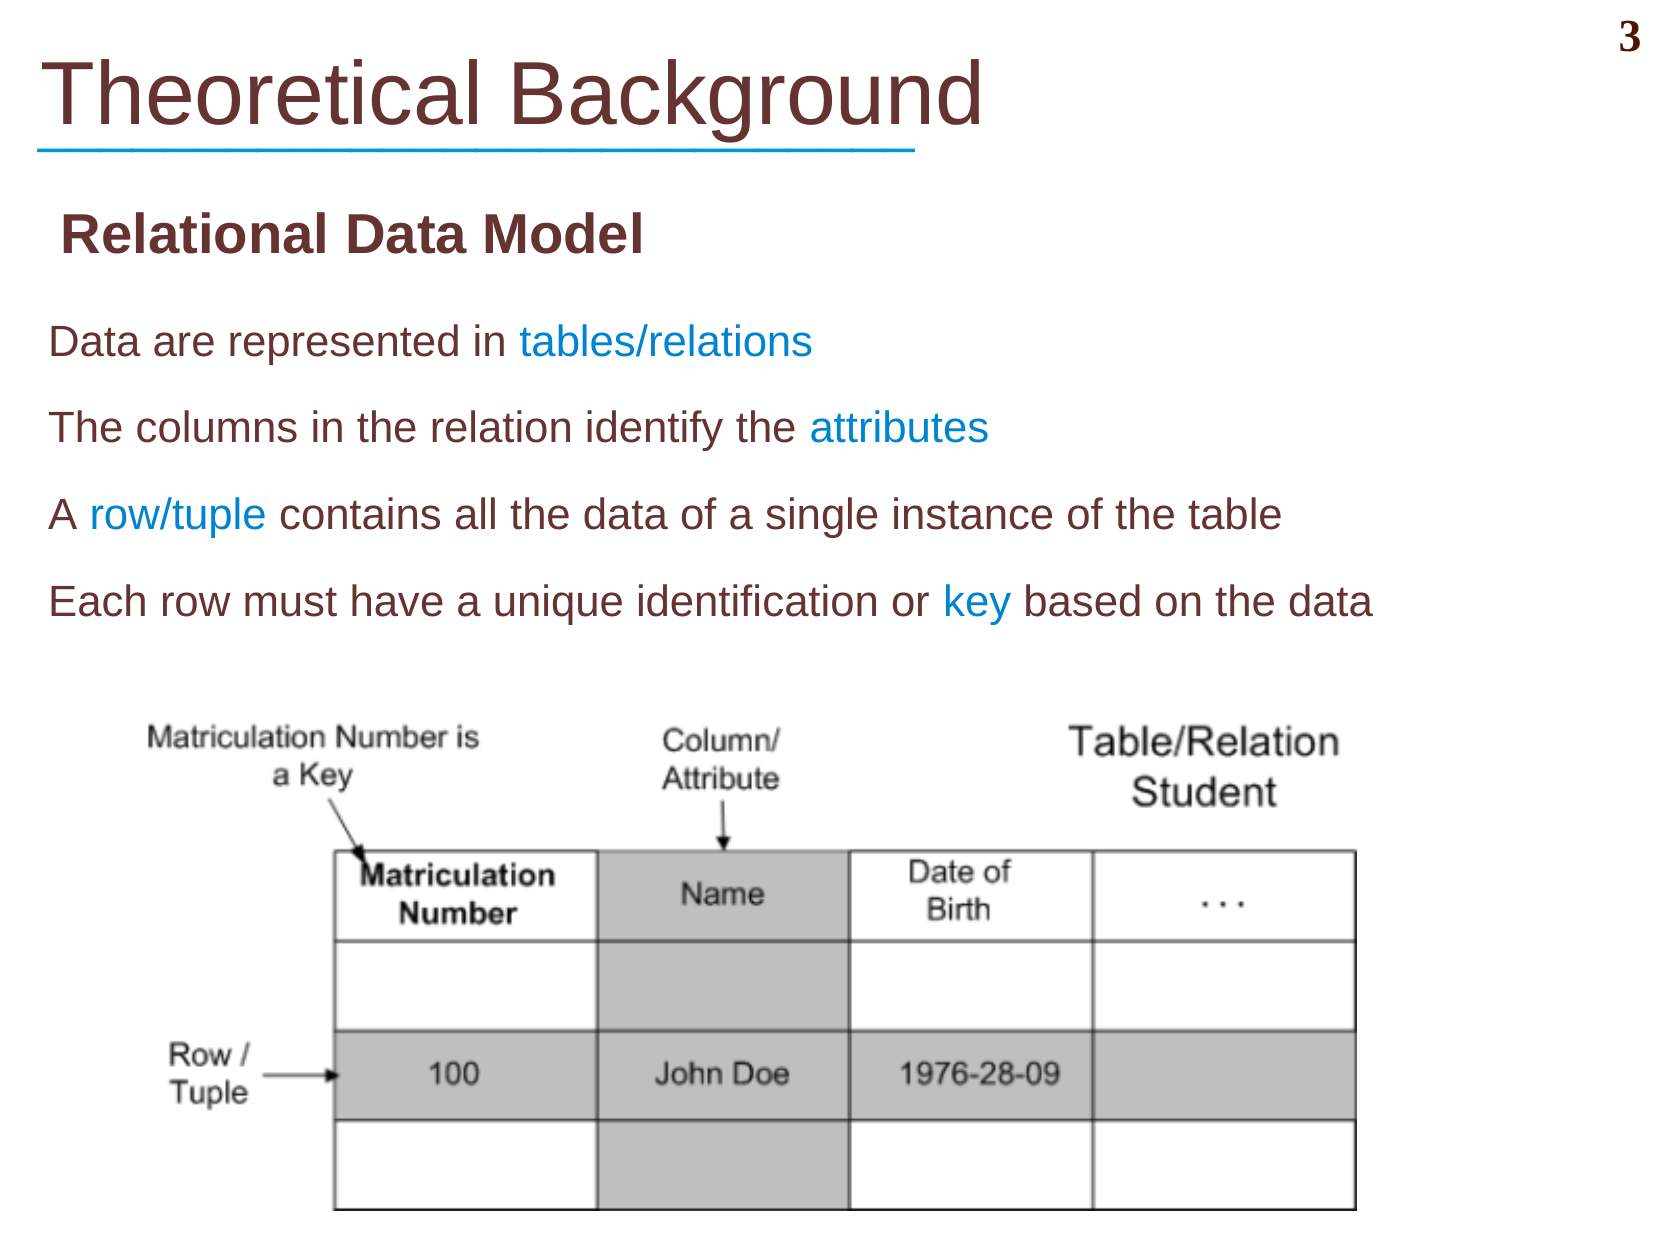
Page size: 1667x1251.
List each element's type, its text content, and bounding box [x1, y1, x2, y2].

text_box ____________________________ [38, 95, 940, 154]
title Theoretical Background [40, 50, 1627, 201]
list Relational Data Model Data are represented in tables/relations The columns in the relation identify the attributes A row/tuple contains all the data of a single instance of the table Each row must have a unique identification or key based on the data [29, 206, 1654, 1099]
picture [147, 712, 1357, 1211]
